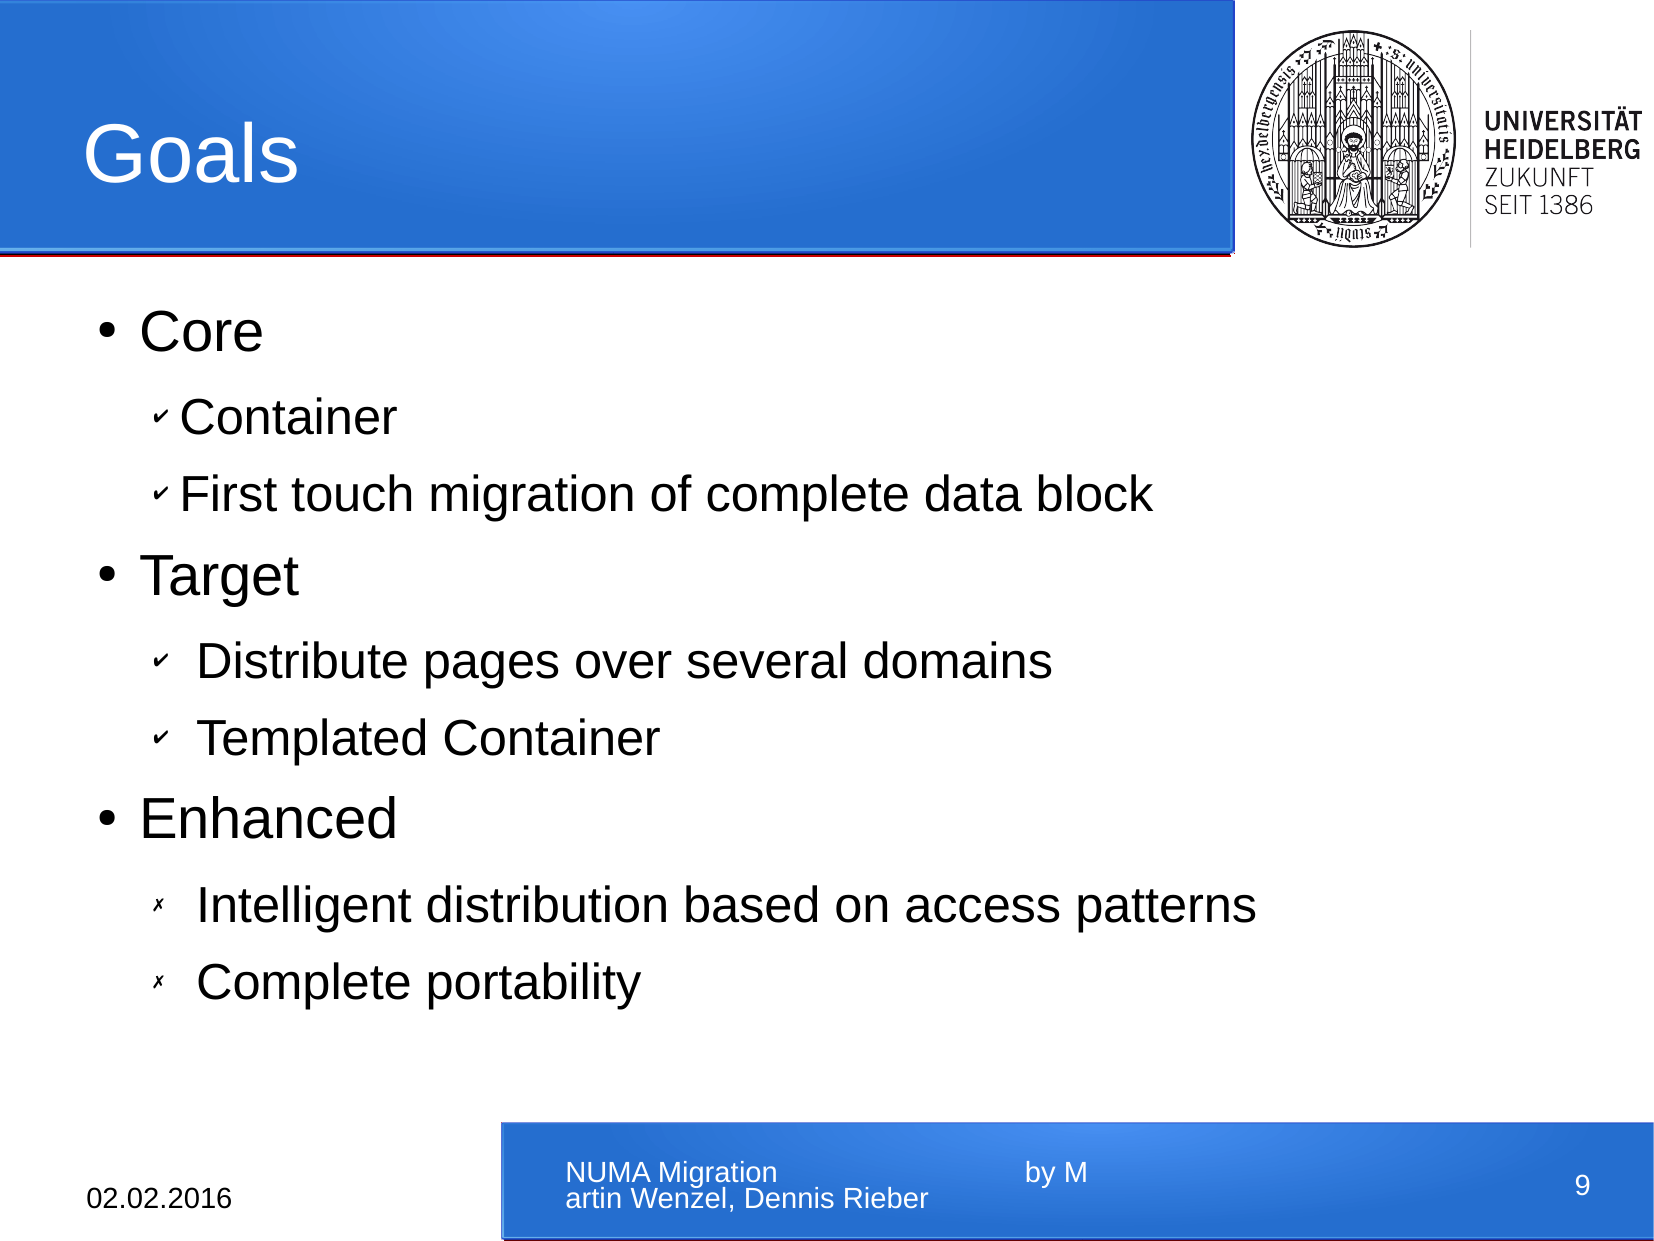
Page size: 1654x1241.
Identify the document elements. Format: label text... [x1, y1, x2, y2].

list Core Container First touch migration of complete data block Target Distribute pages over several domains Templated Container Enhanced Intelligent distribution based on access patterns Complete portability [82, 299, 1571, 1019]
picture [496, 1121, 1654, 1241]
picture [0, 0, 1238, 262]
title Goals [82, 94, 1264, 213]
picture [1251, 30, 1642, 248]
